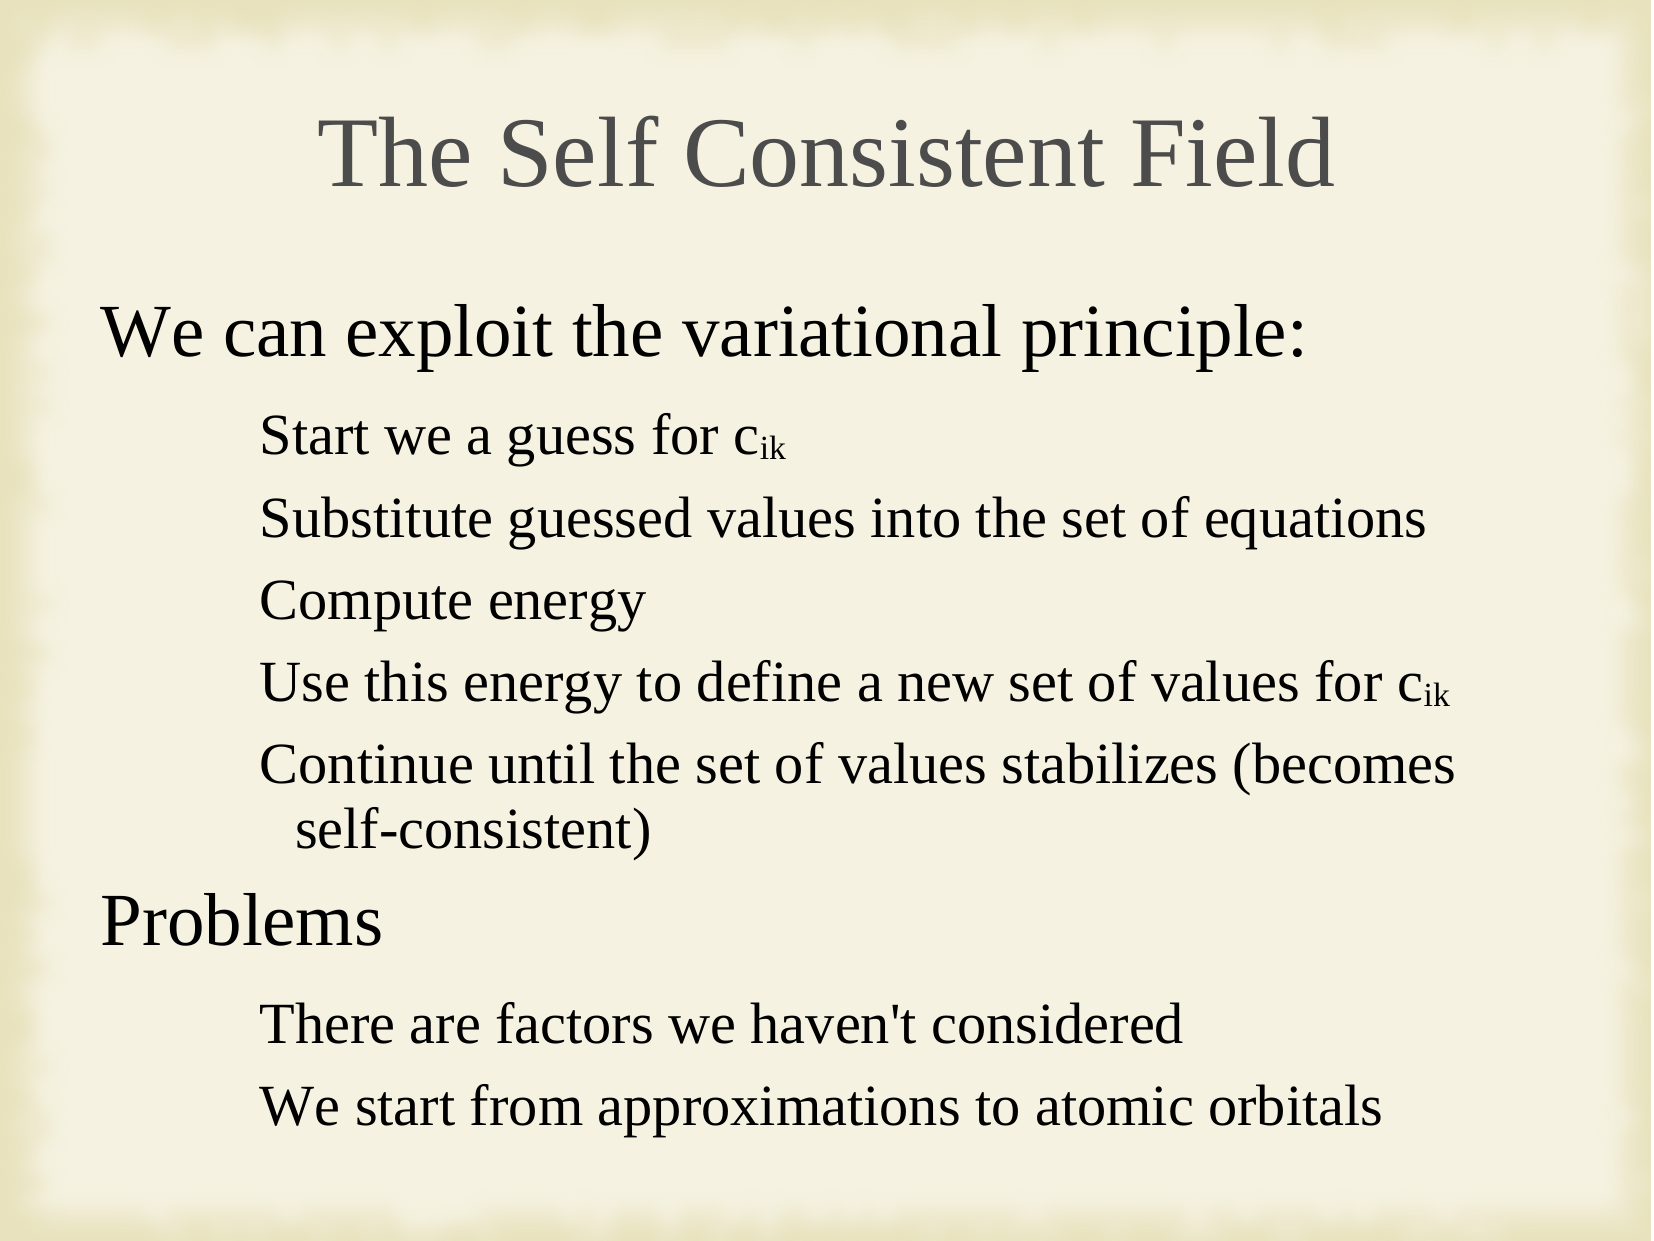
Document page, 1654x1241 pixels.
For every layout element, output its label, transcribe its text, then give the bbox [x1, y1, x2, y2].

picture [0, 0, 1651, 1241]
title The Self Consistent Field [82, 56, 1571, 250]
list We can exploit the variational principle: Start we a guess for cik Substitute guessed values into the set of equations Compute energy Use this energy to define a new set of values for cik Continue until the set of values stabilizes (becomes self-consistent) Problems There are factors we haven't considered We start from approximations to atomic orbitals [82, 290, 1571, 1177]
